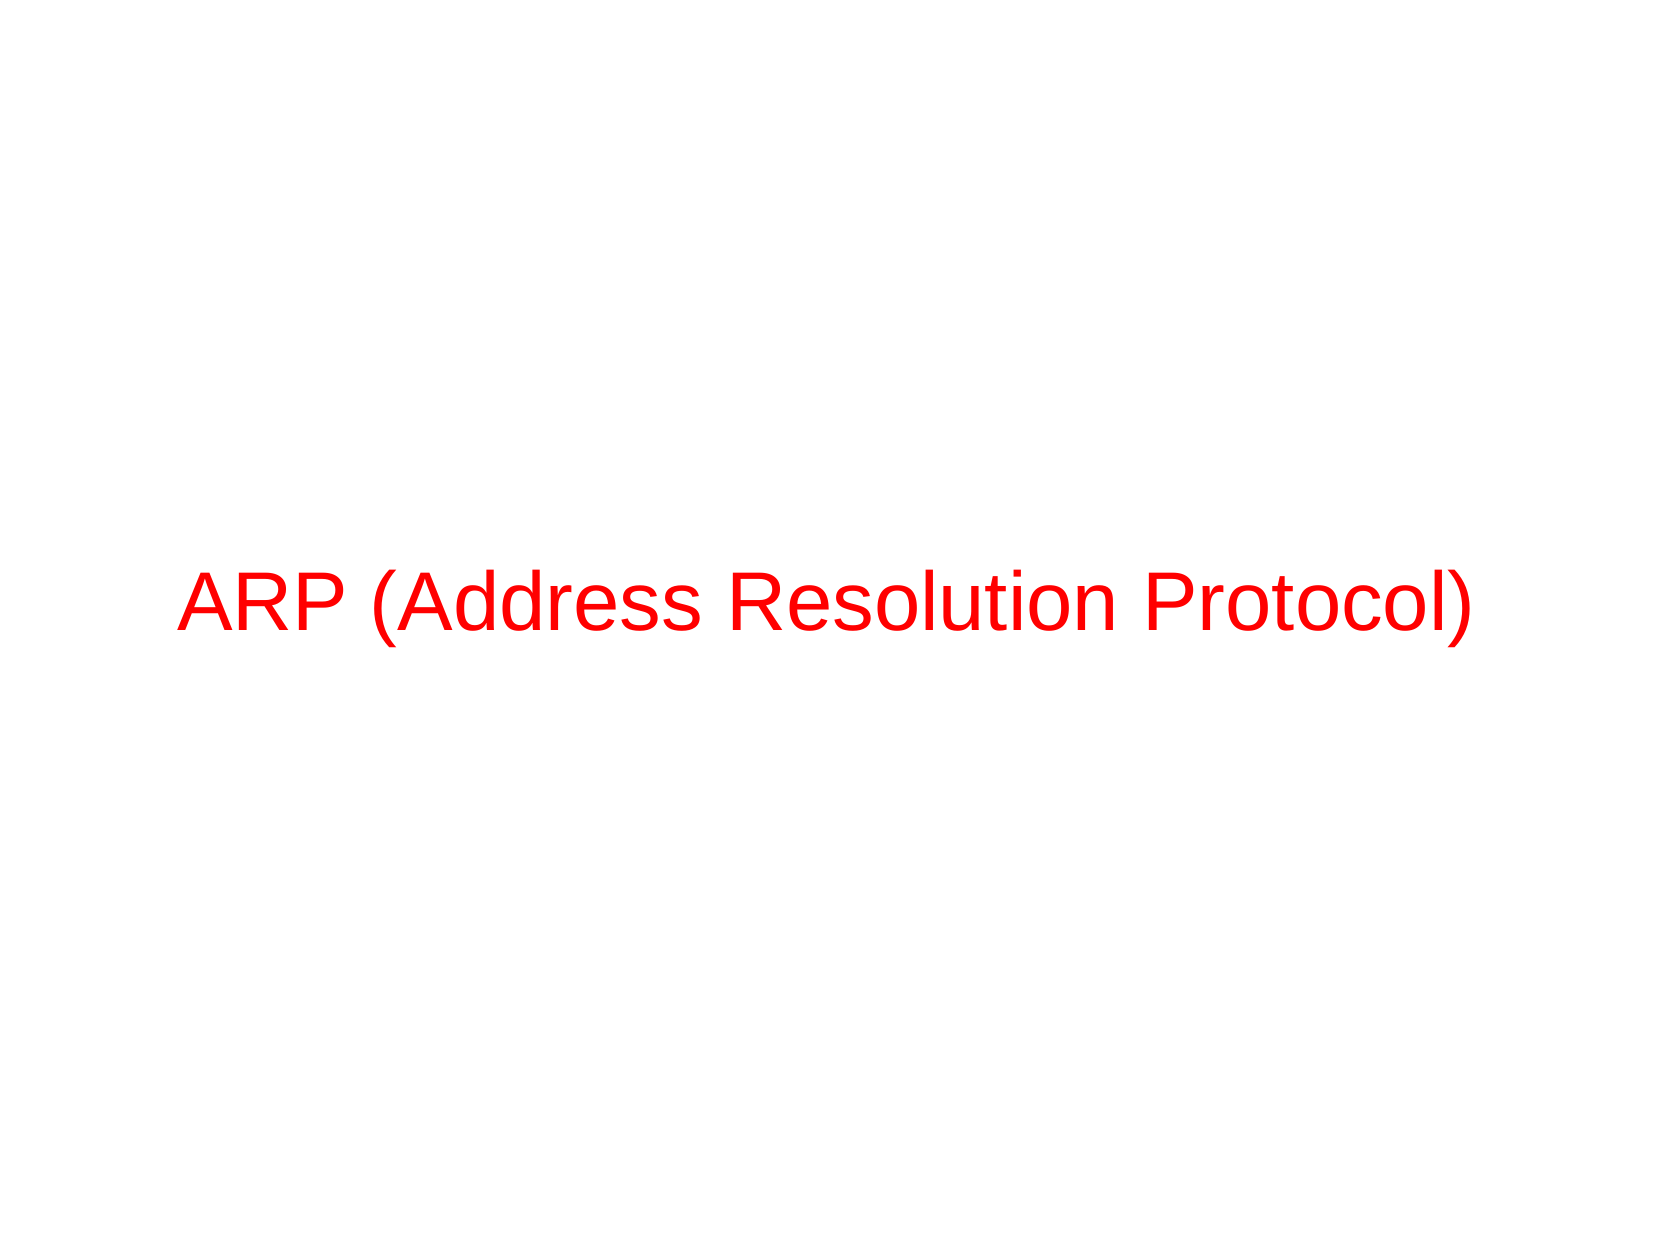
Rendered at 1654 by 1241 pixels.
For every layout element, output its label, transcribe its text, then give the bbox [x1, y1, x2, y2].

title ARP (Address Resolution Protocol) [0, 498, 1654, 706]
